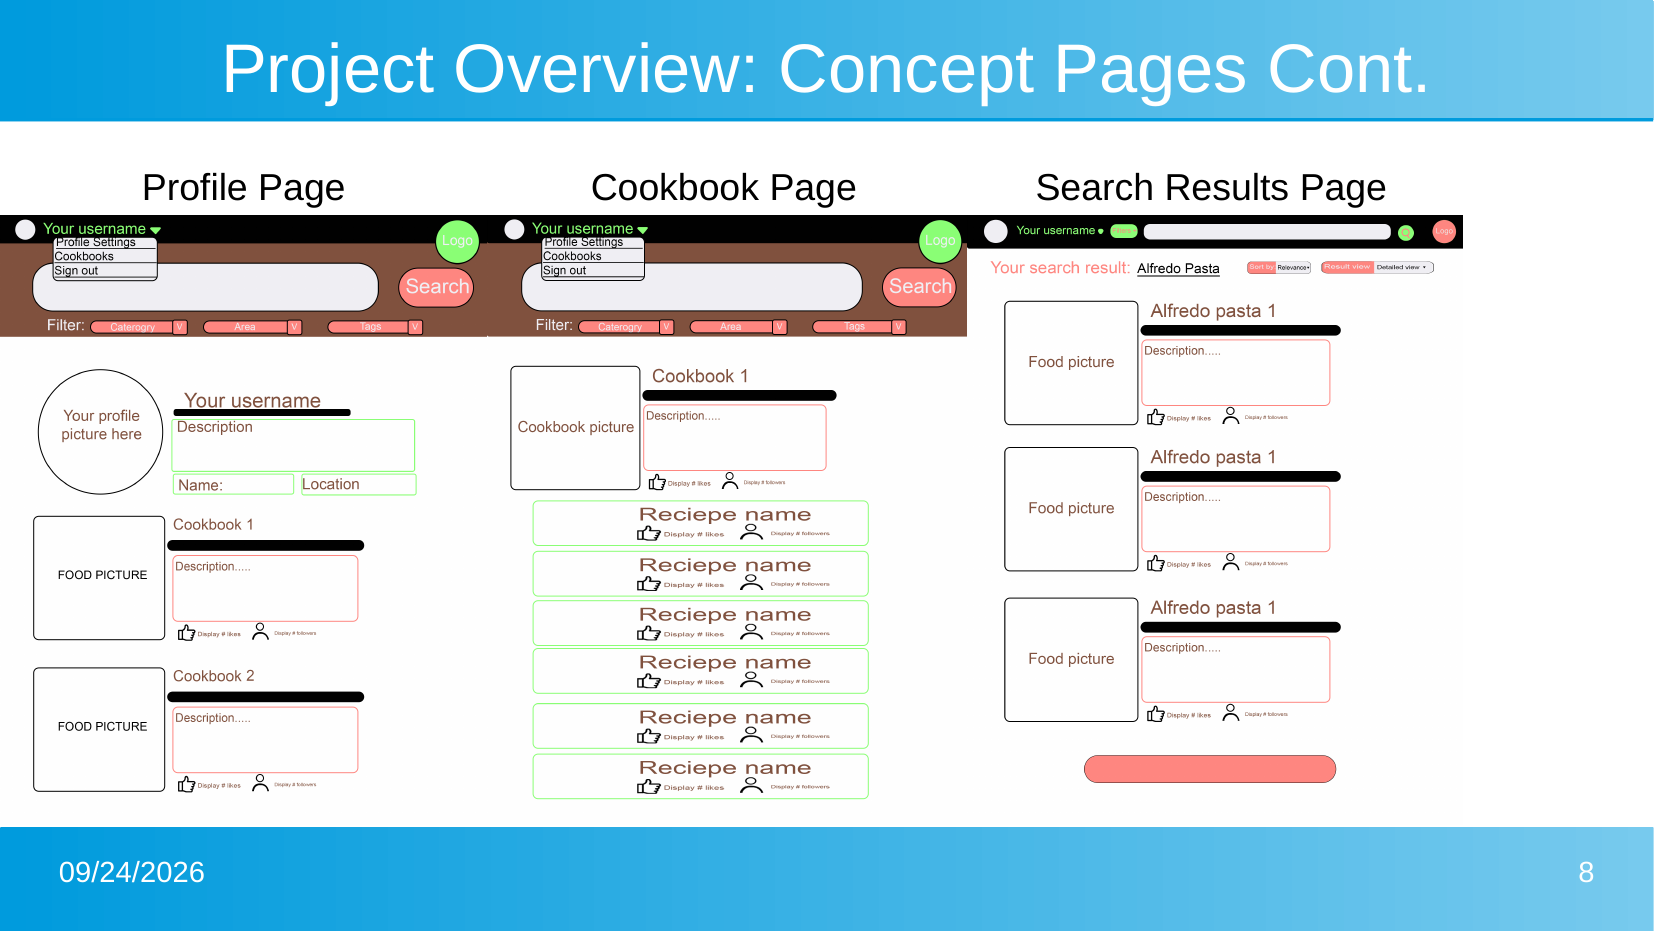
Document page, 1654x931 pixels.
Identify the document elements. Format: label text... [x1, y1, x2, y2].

text_box Profile Page [0, 158, 480, 216]
text_box Search Results Page [967, 158, 1456, 216]
text_box Cookbook Page [480, 158, 967, 216]
picture [0, 215, 1463, 826]
title Project Overview: Concept Pages Cont. [59, 29, 1595, 108]
